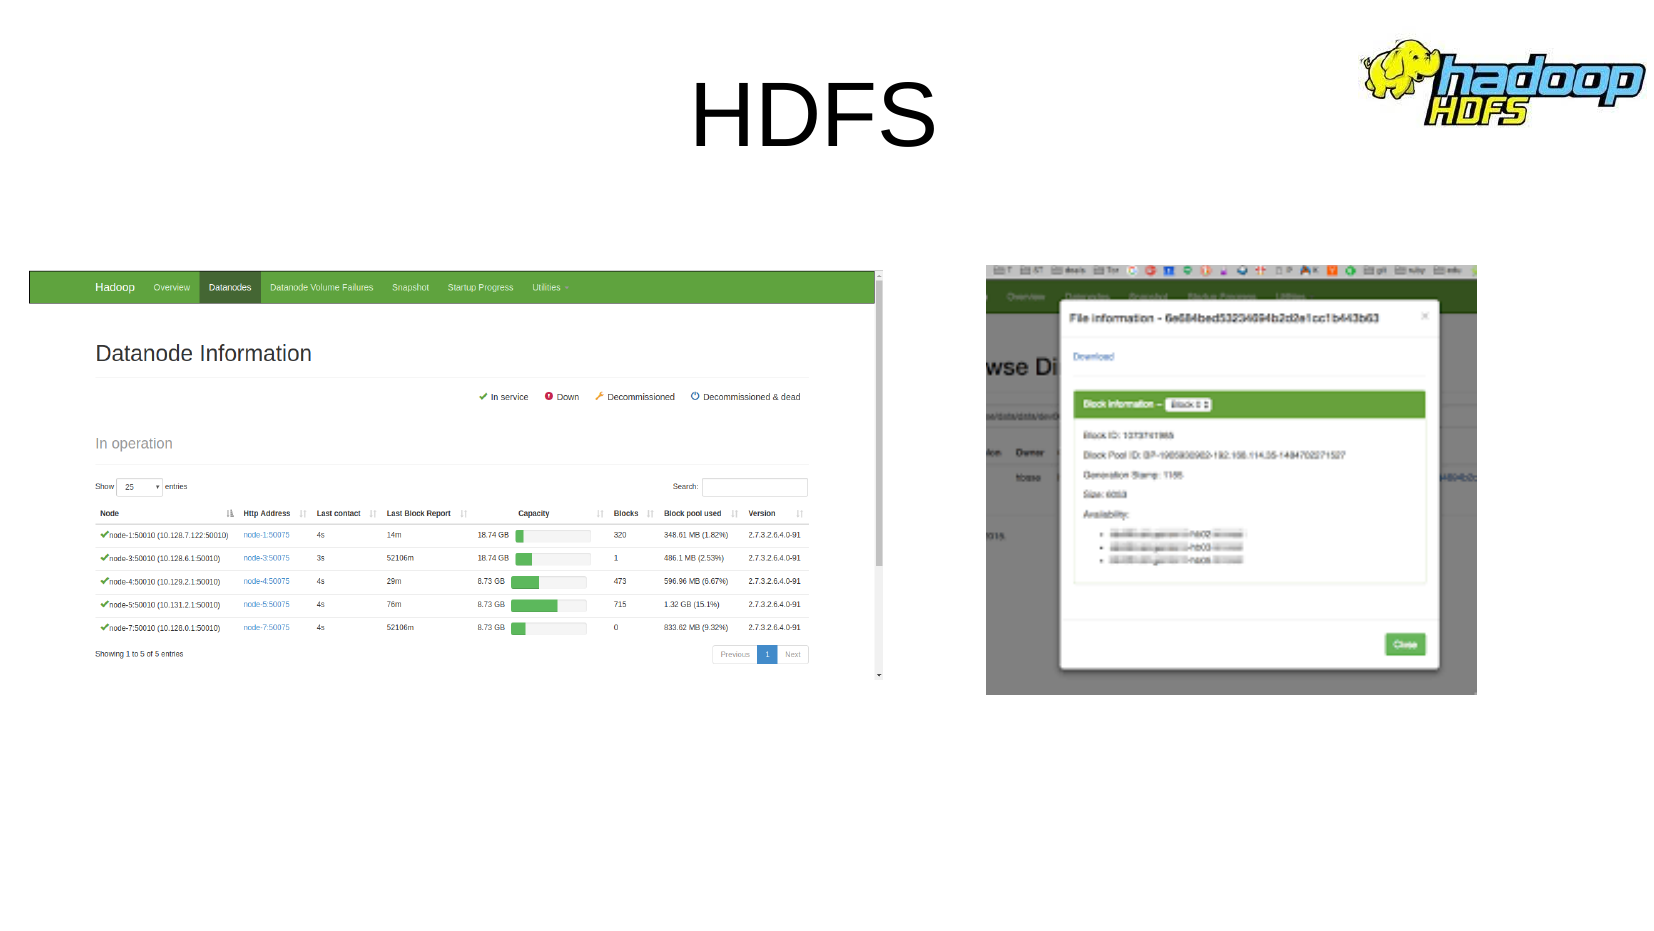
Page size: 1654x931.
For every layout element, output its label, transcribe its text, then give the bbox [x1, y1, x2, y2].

picture [1358, 11, 1647, 148]
picture [29, 270, 883, 680]
picture [986, 265, 1477, 695]
title HDFS [82, 37, 1571, 193]
